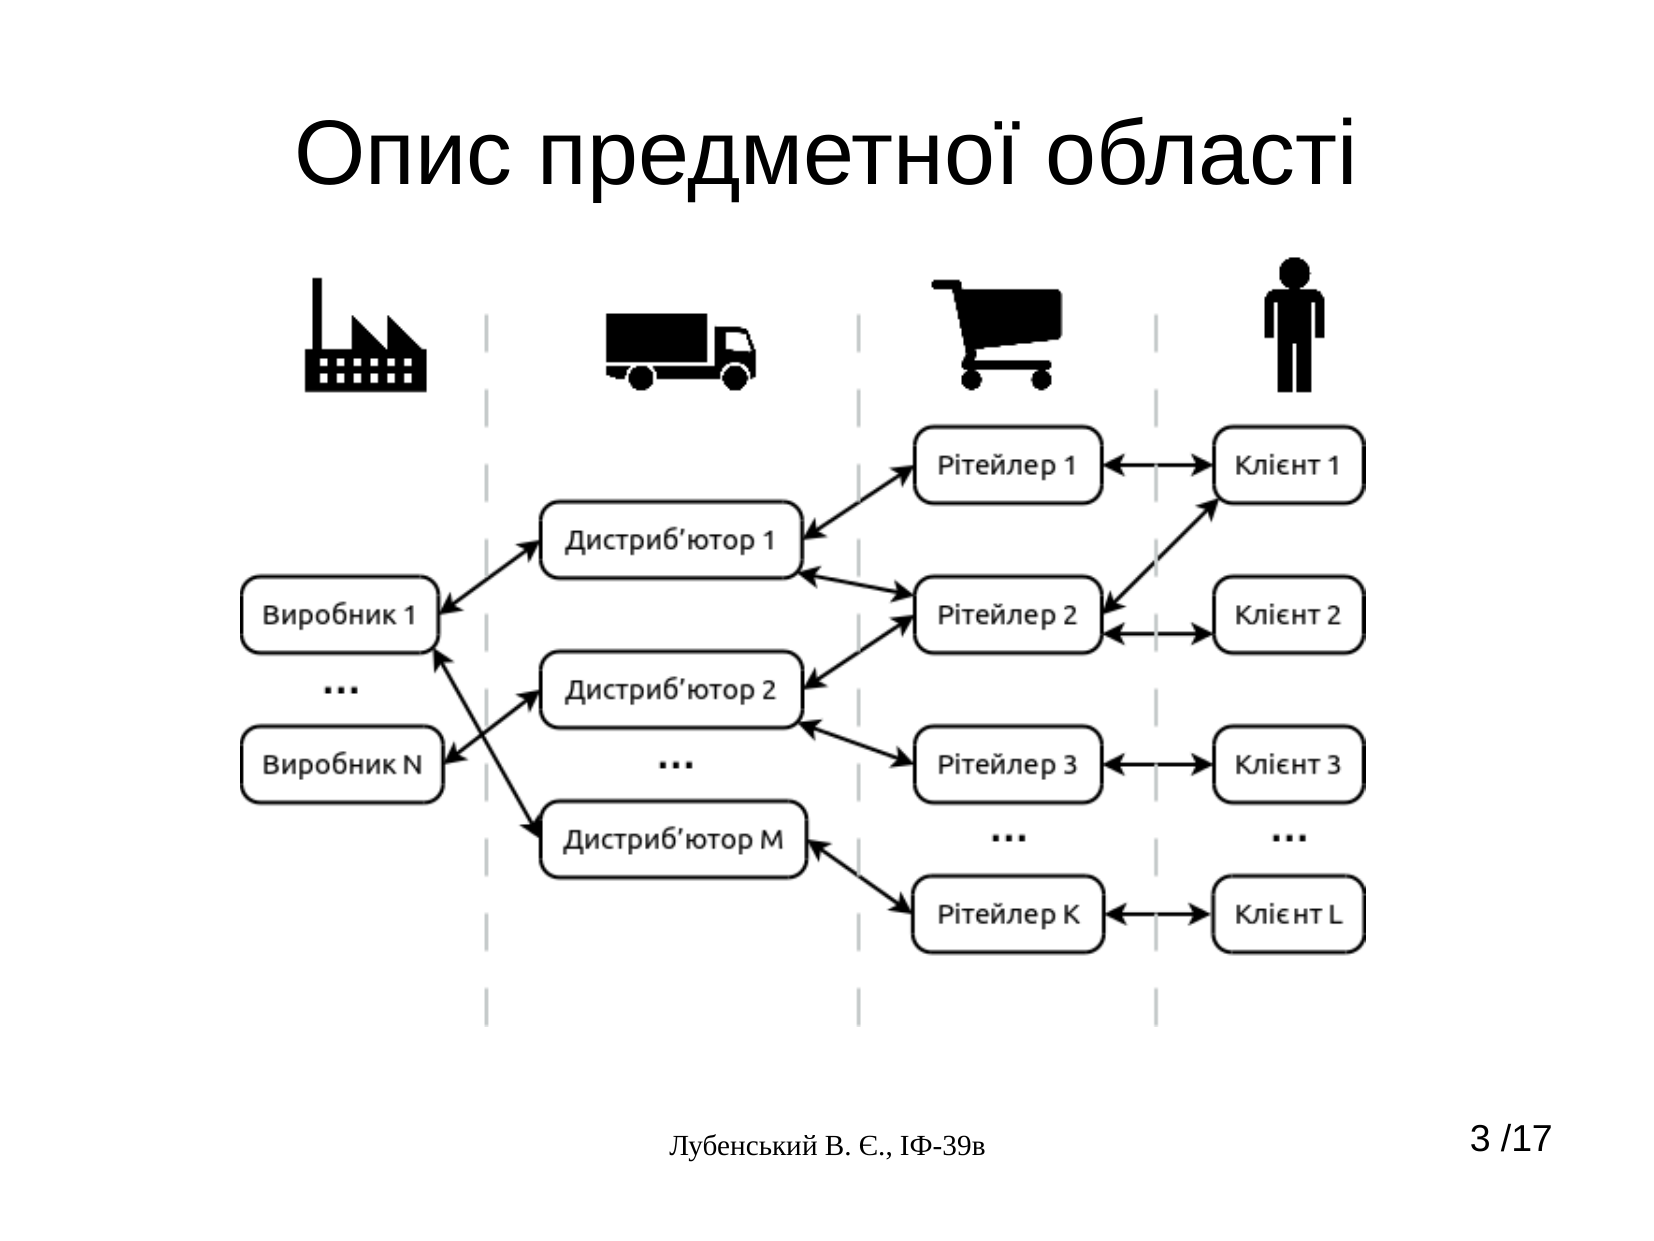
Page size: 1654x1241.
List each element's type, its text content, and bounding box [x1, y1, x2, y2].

text_box 17 [1496, 1110, 1654, 1181]
picture [240, 256, 1366, 1027]
title Опис предметної області [82, 49, 1571, 257]
text_box <number> / [1455, 1110, 1496, 1181]
